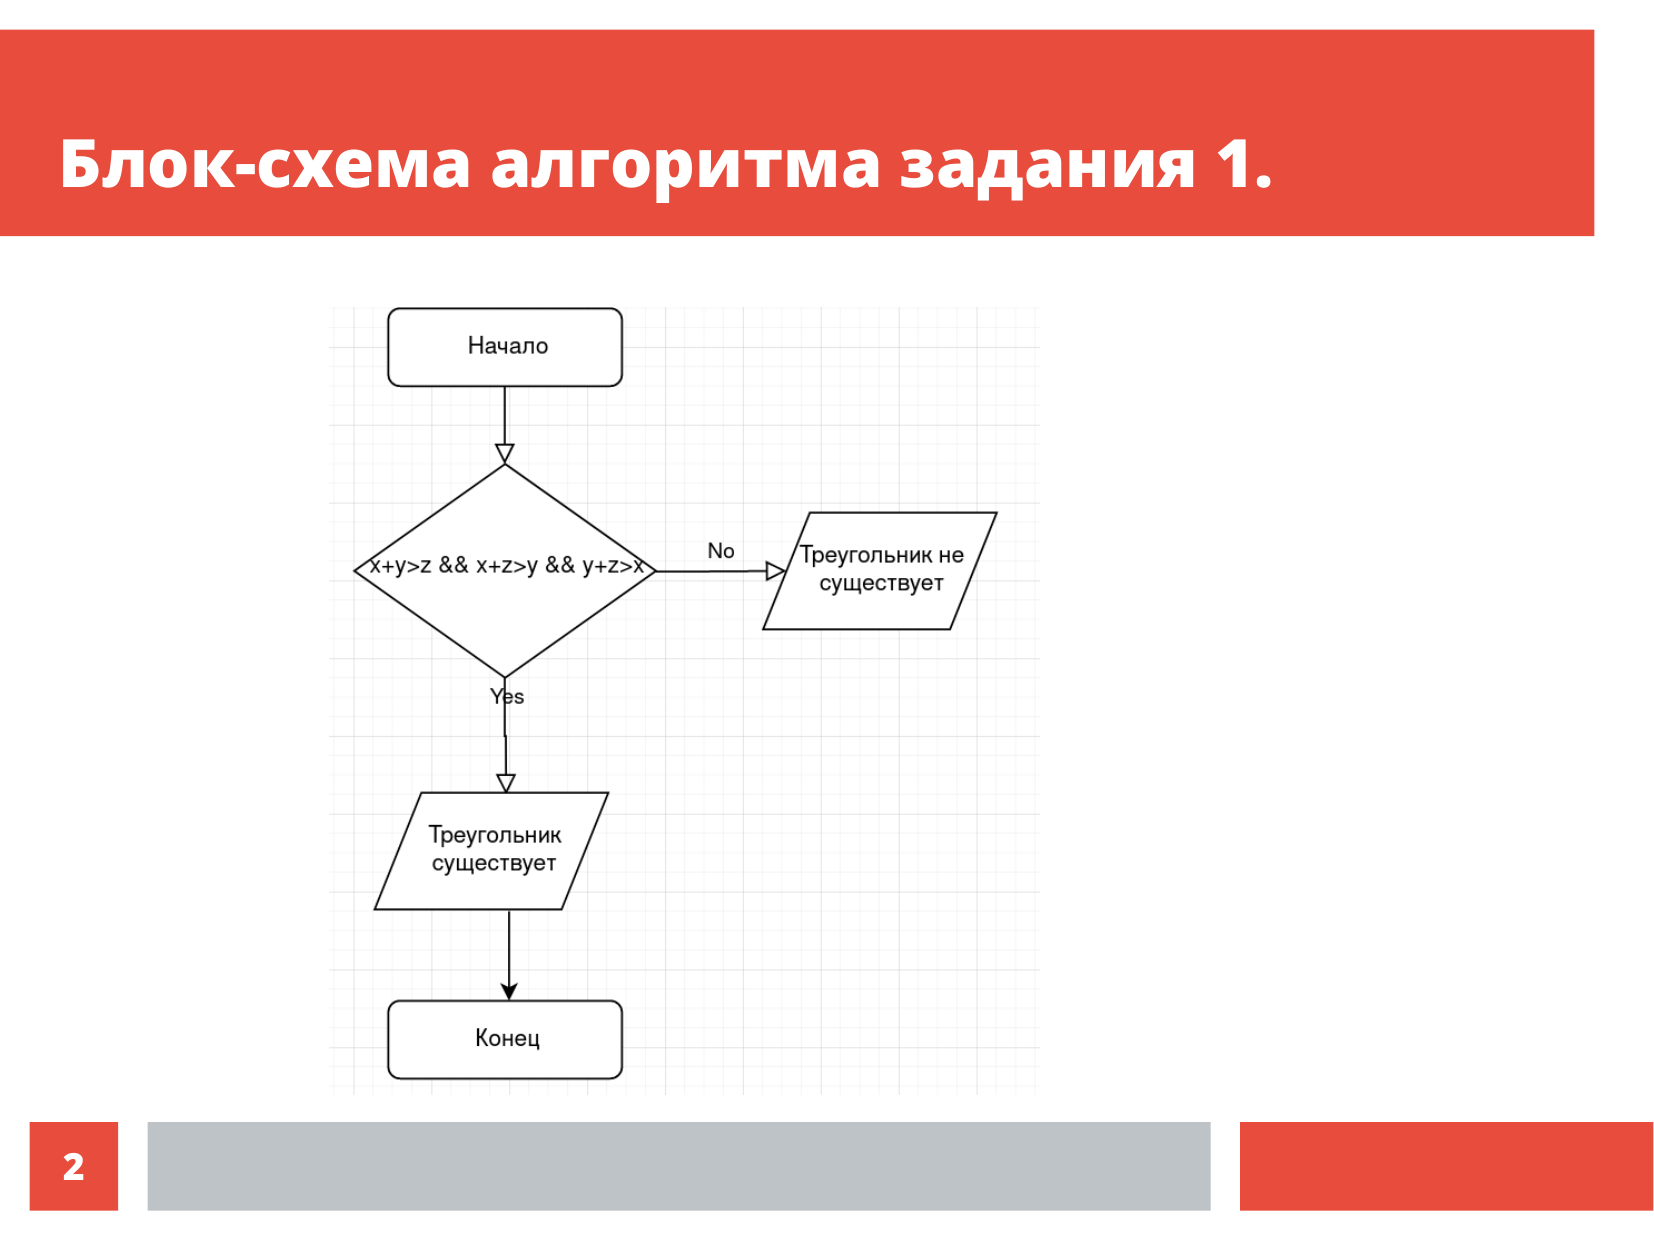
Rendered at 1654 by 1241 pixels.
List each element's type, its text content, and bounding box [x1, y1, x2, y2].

title Блок-схема алгоритма задания 1. [59, 59, 1595, 207]
picture [329, 307, 1040, 1095]
